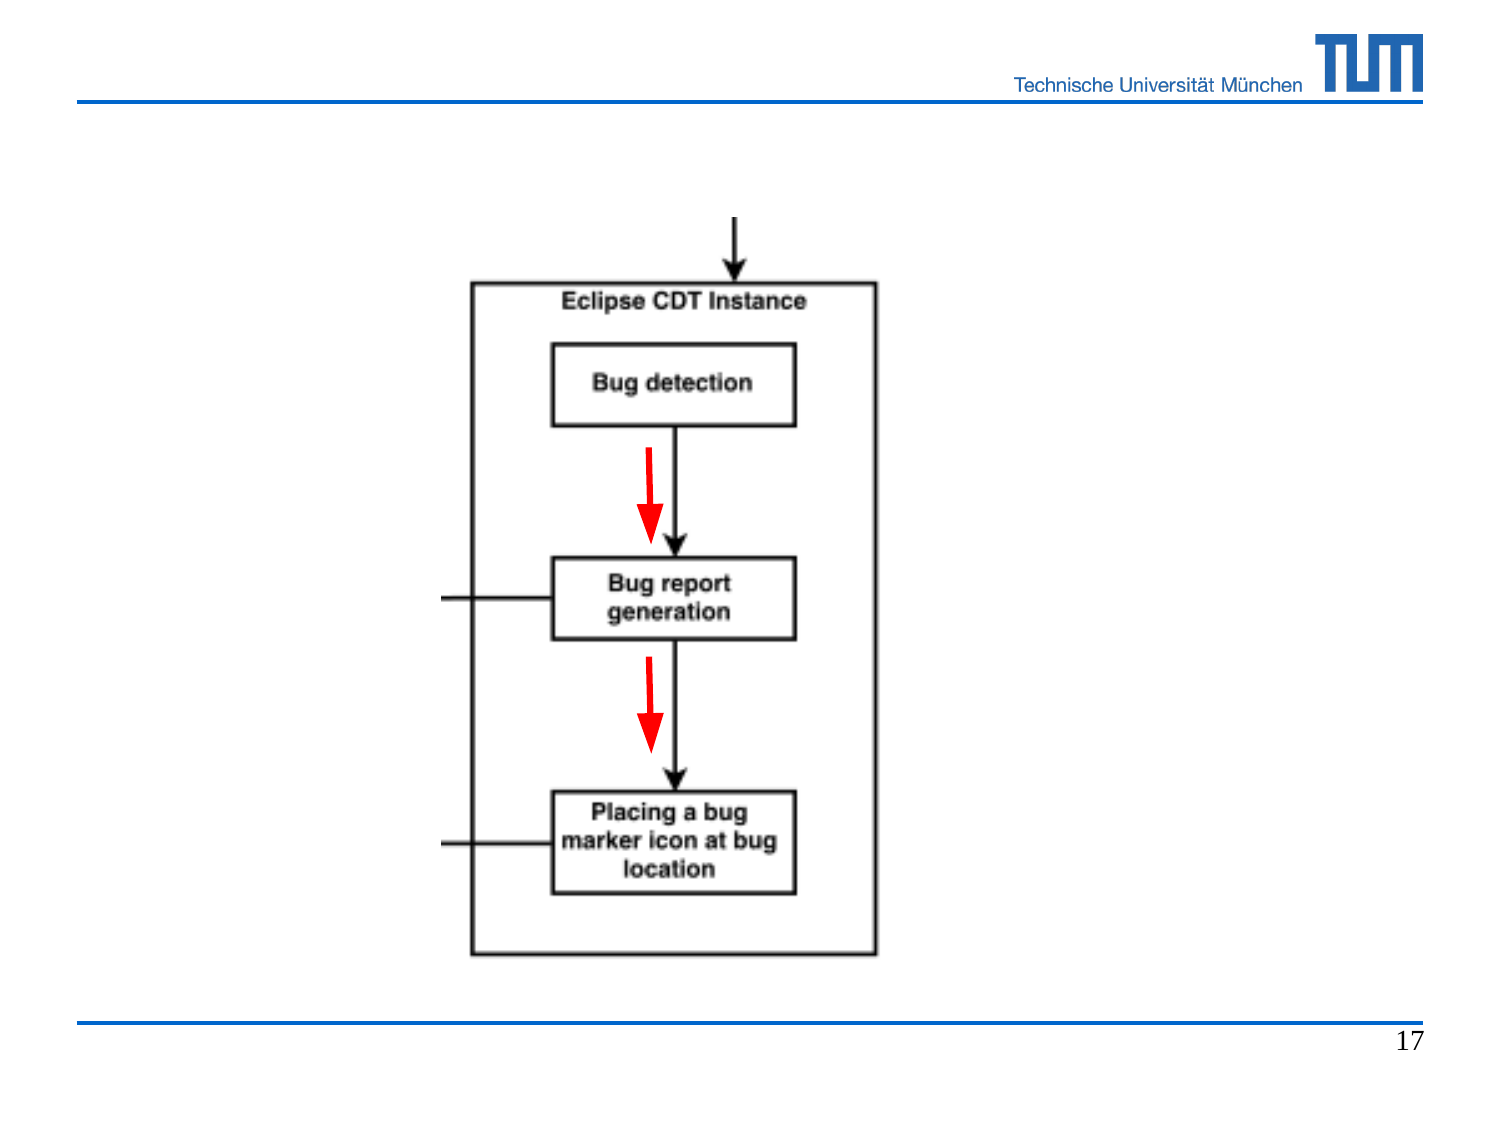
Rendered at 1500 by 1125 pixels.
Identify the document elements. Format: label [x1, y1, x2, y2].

picture [441, 217, 910, 1007]
picture [1014, 34, 1423, 92]
